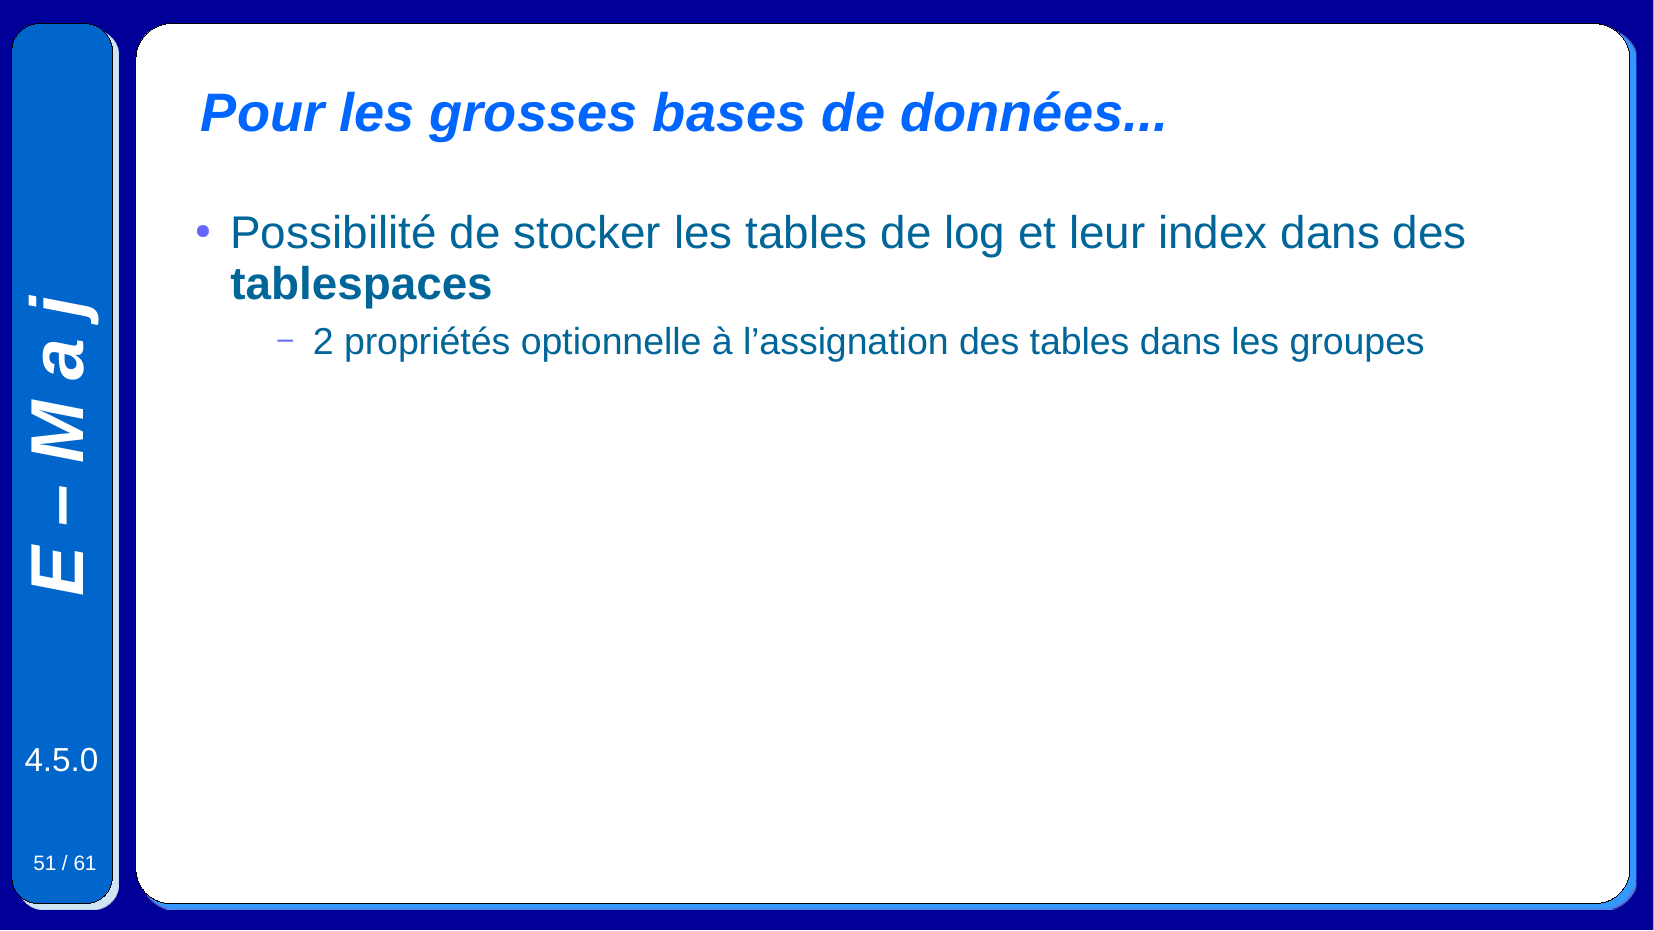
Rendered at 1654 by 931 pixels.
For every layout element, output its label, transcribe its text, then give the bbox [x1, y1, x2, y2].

title Pour les grosses bases de données... [200, 34, 1575, 191]
list Possibilité de stocker les tables de log et leur index dans des tablespaces 2 propriétés optionnelle à l’assignation des tables dans les groupes [177, 206, 1587, 827]
